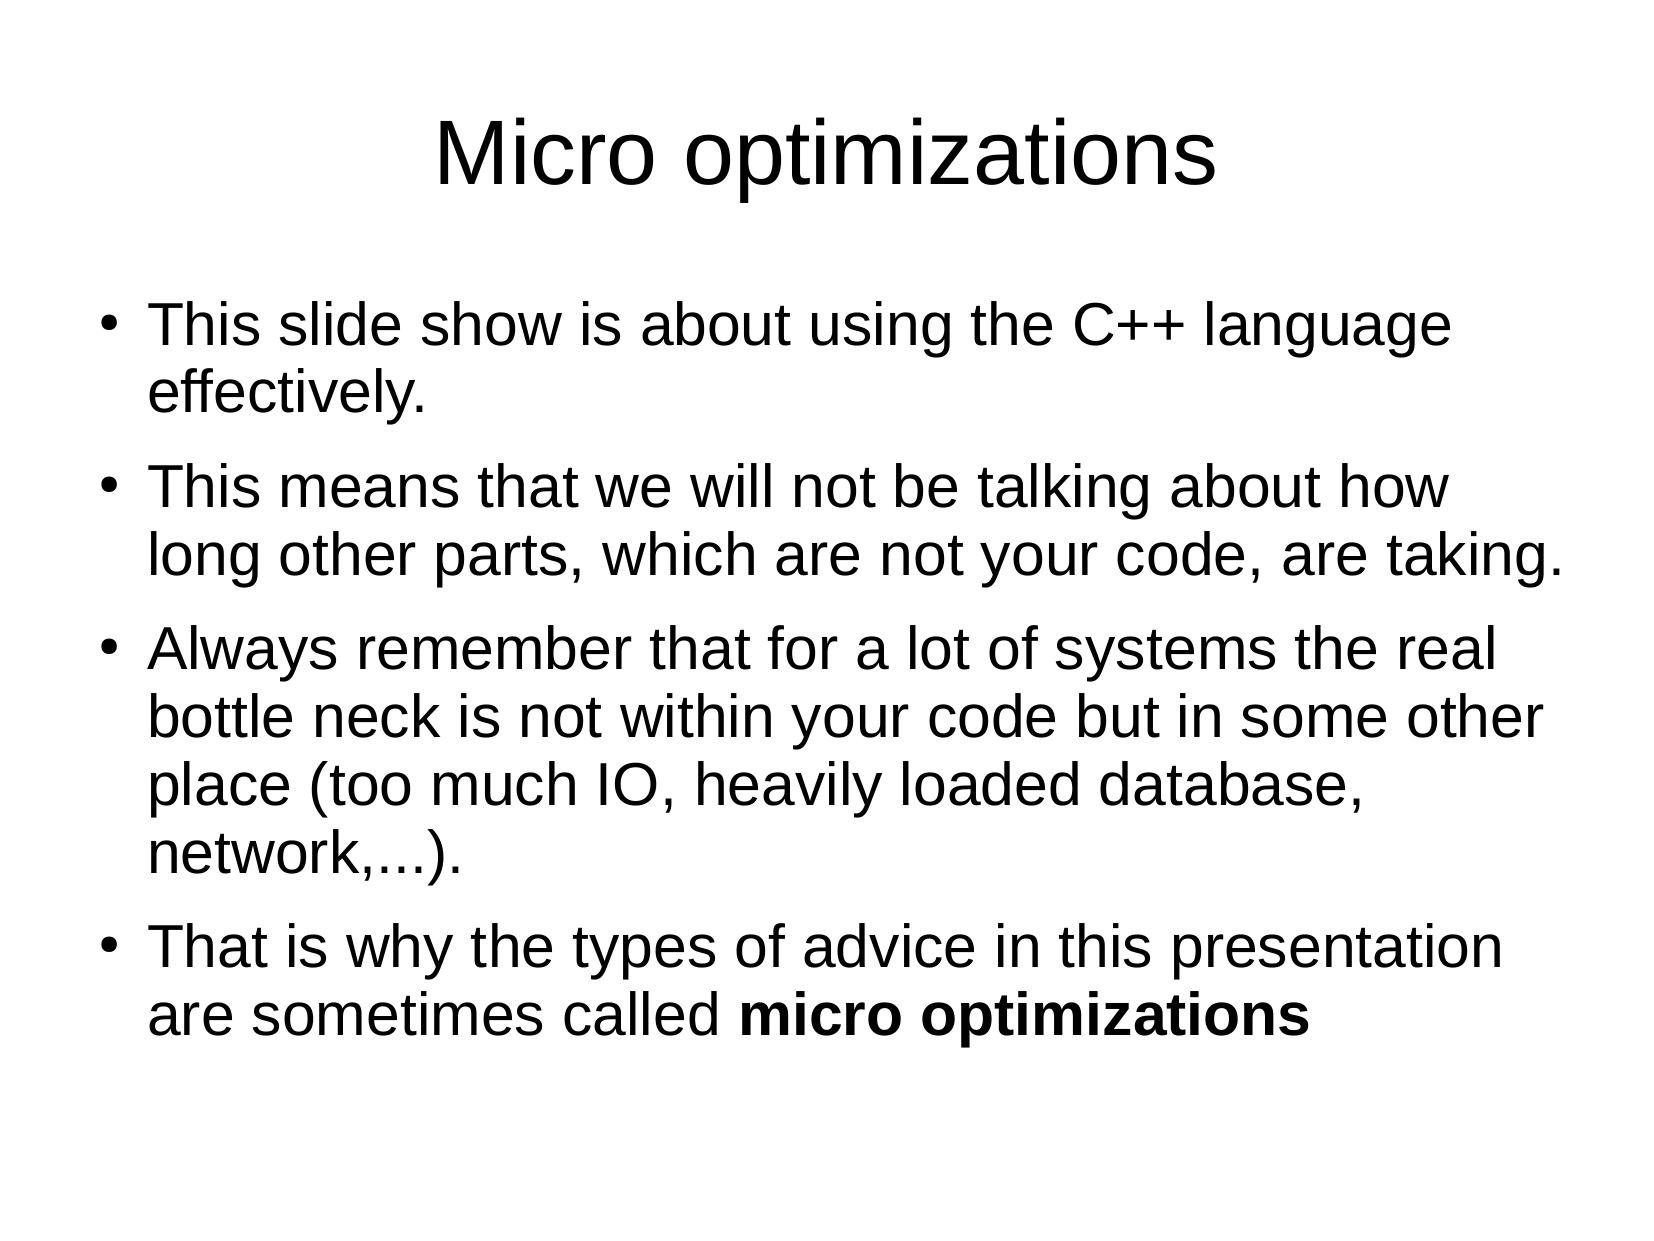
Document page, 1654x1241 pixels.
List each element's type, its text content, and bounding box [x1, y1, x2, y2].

title Micro optimizations [82, 49, 1571, 257]
list This slide show is about using the C++ language effectively. This means that we will not be talking about how long other parts, which are not your code, are taking. Always remember that for a lot of systems the real bottle neck is not within your code but in some other place (too much IO, heavily loaded database, network,...). That is why the types of advice in this presentation are sometimes called micro optimizations [82, 290, 1571, 1109]
